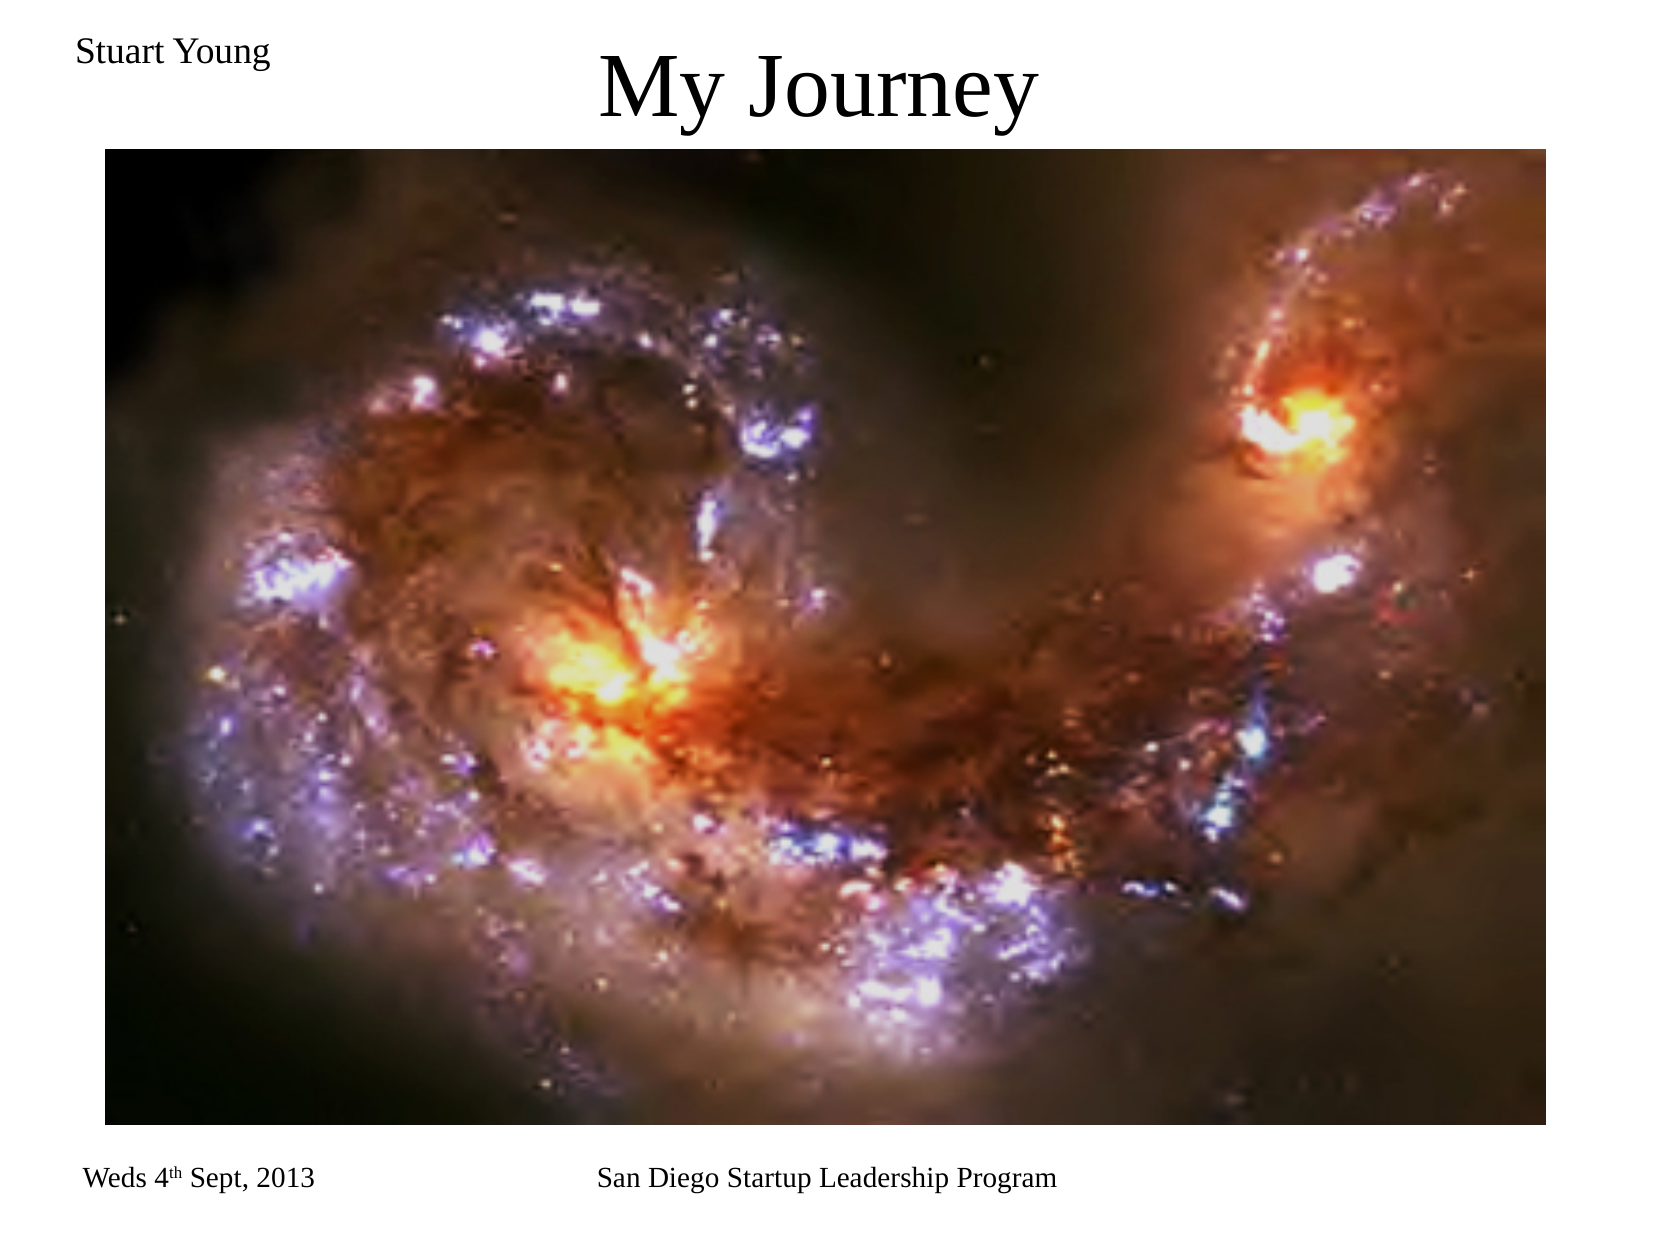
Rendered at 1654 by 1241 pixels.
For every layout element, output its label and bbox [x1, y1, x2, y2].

picture [105, 149, 1546, 1126]
